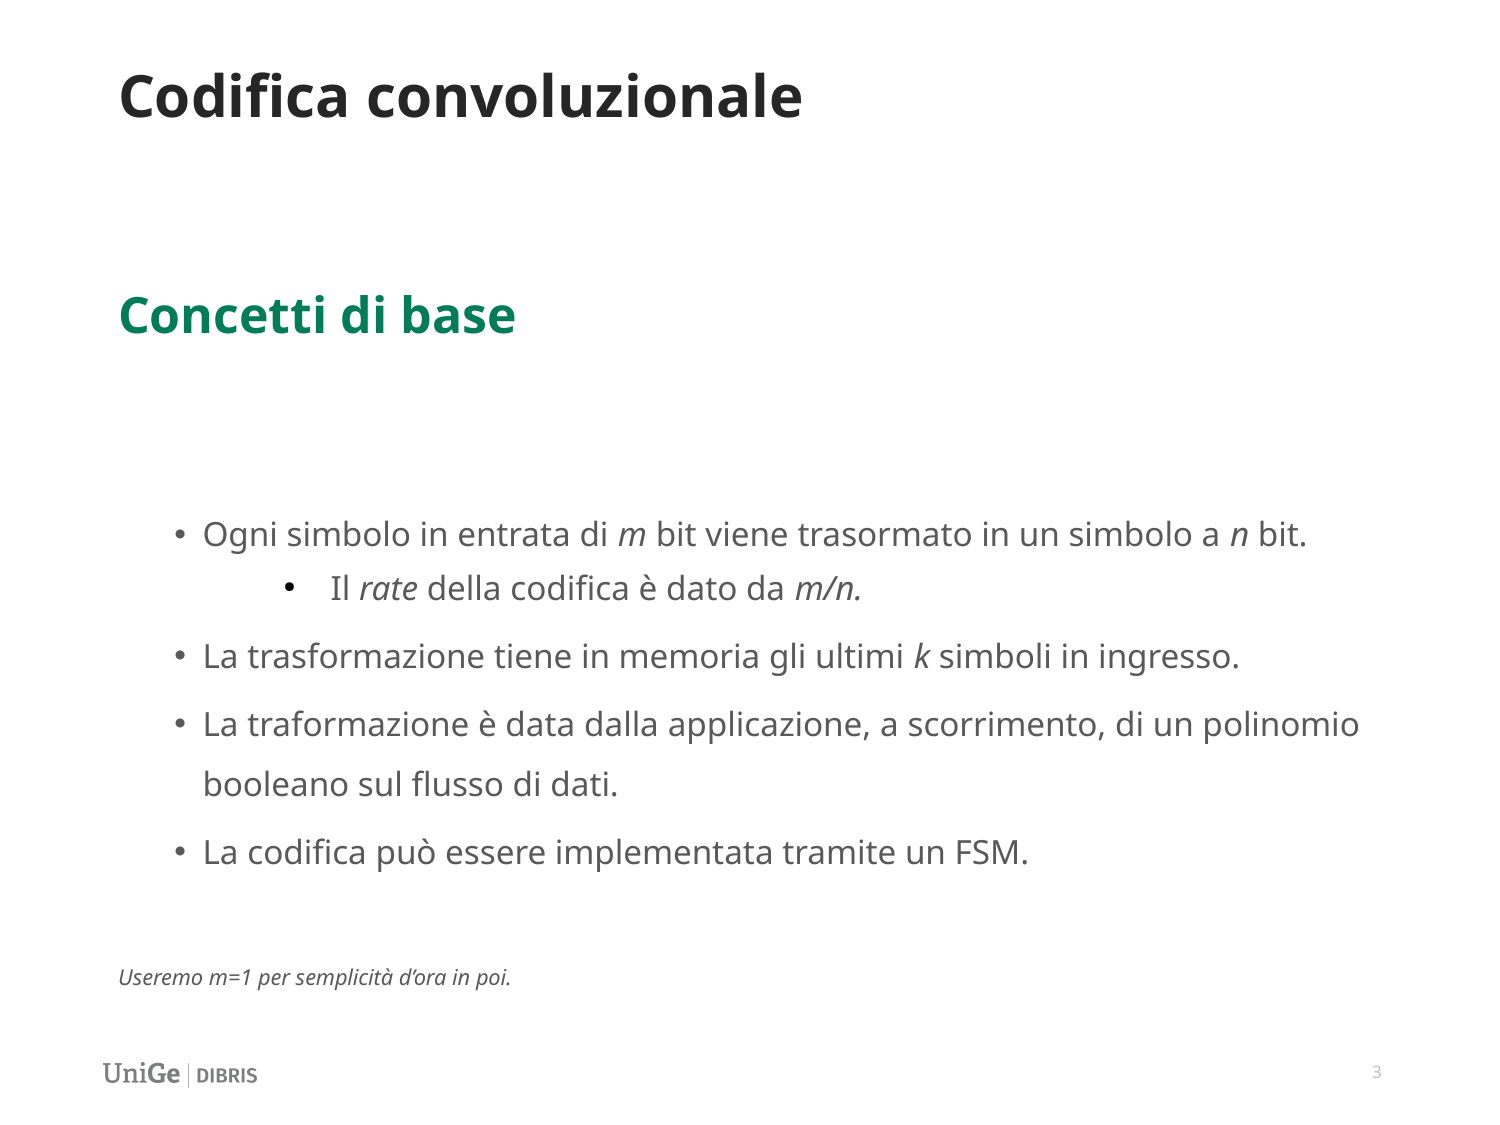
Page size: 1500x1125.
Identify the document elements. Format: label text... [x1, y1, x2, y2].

list Ogni simbolo in entrata di m bit viene trasormato in un simbolo a n bit. Il rate della codifica è dato da m/n. La trasformazione tiene in memoria gli ultimi k simboli in ingresso. La traformazione è data dalla applicazione, a scorrimento, di un polinomio booleano sul flusso di dati. La codifica può essere implementata tramite un FSM. [103, 411, 1397, 914]
title Codifica convoluzionale [103, 59, 1397, 222]
list Concetti di base [103, 254, 1397, 380]
list Useremo m=1 per semplicità d’ora in poi. [103, 942, 1397, 1014]
